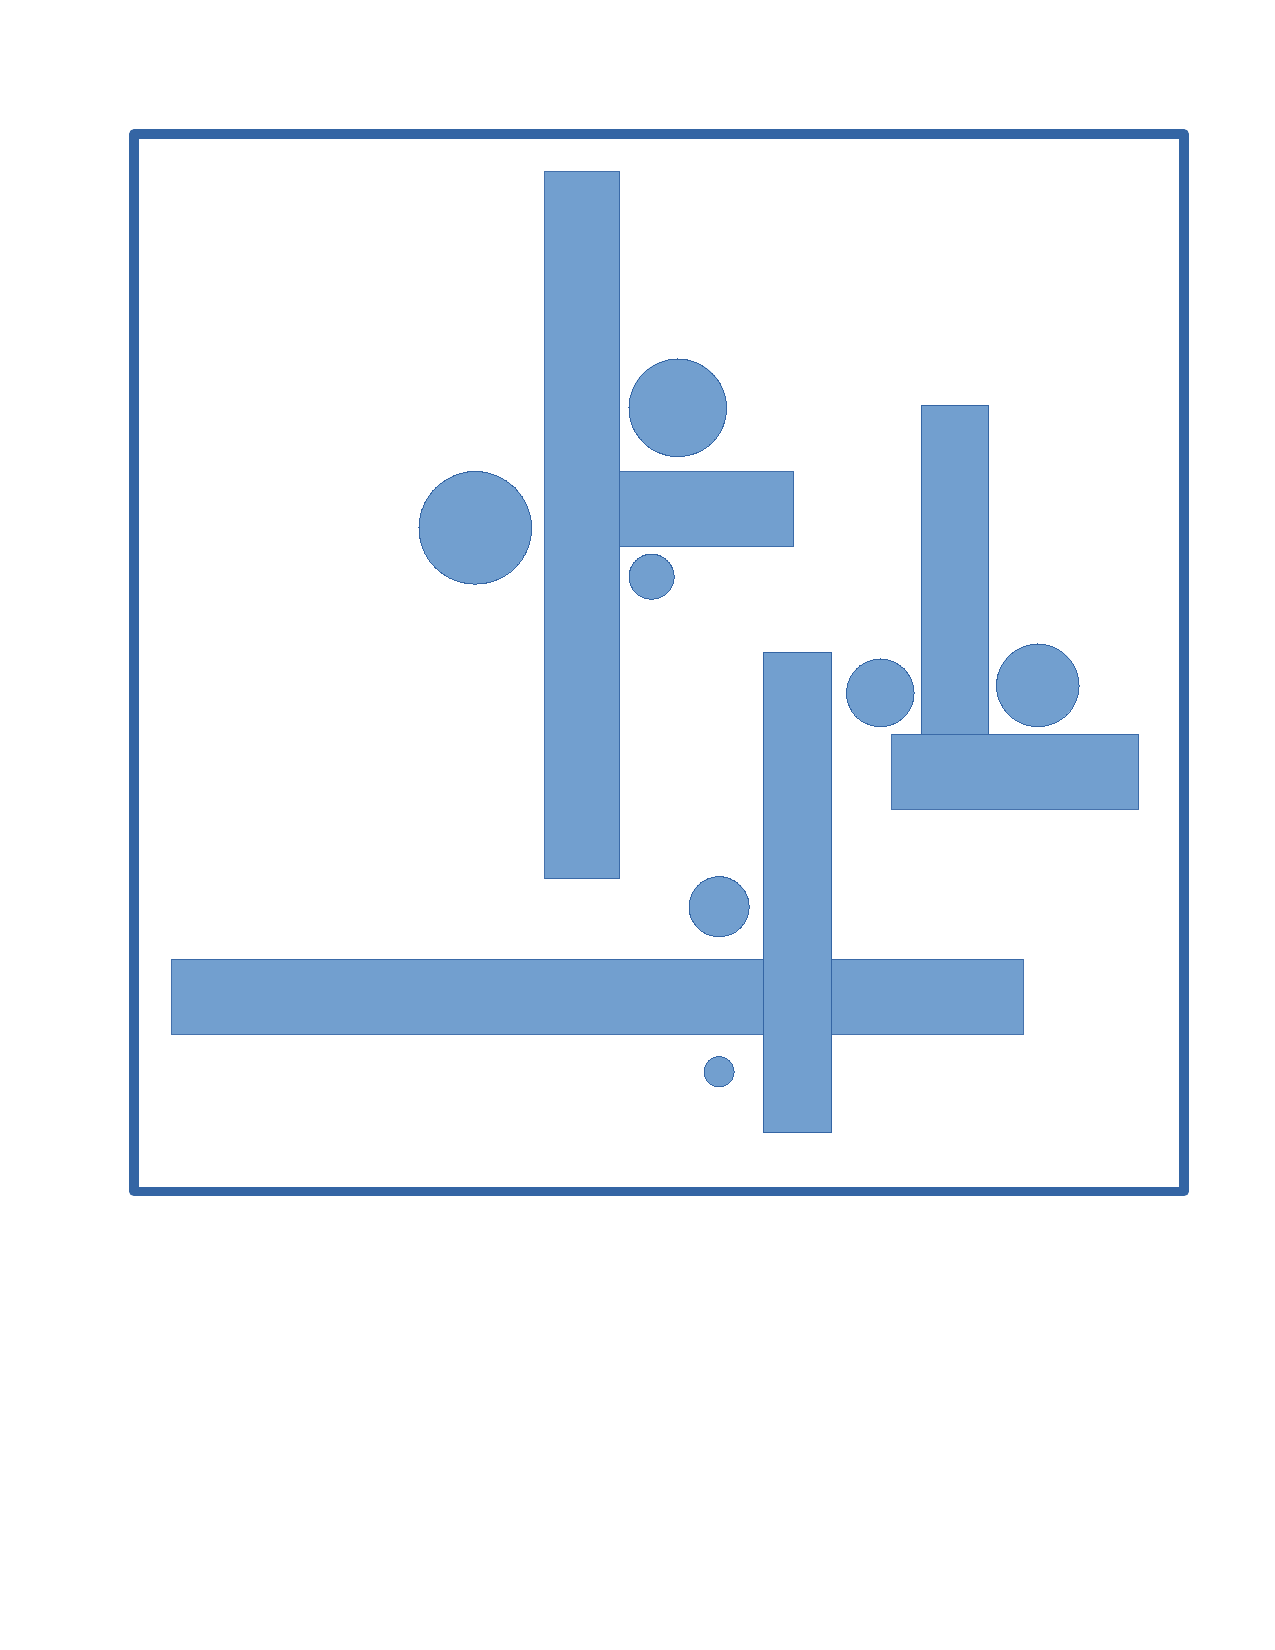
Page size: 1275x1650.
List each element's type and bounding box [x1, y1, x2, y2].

text_box [134, 133, 1185, 1192]
